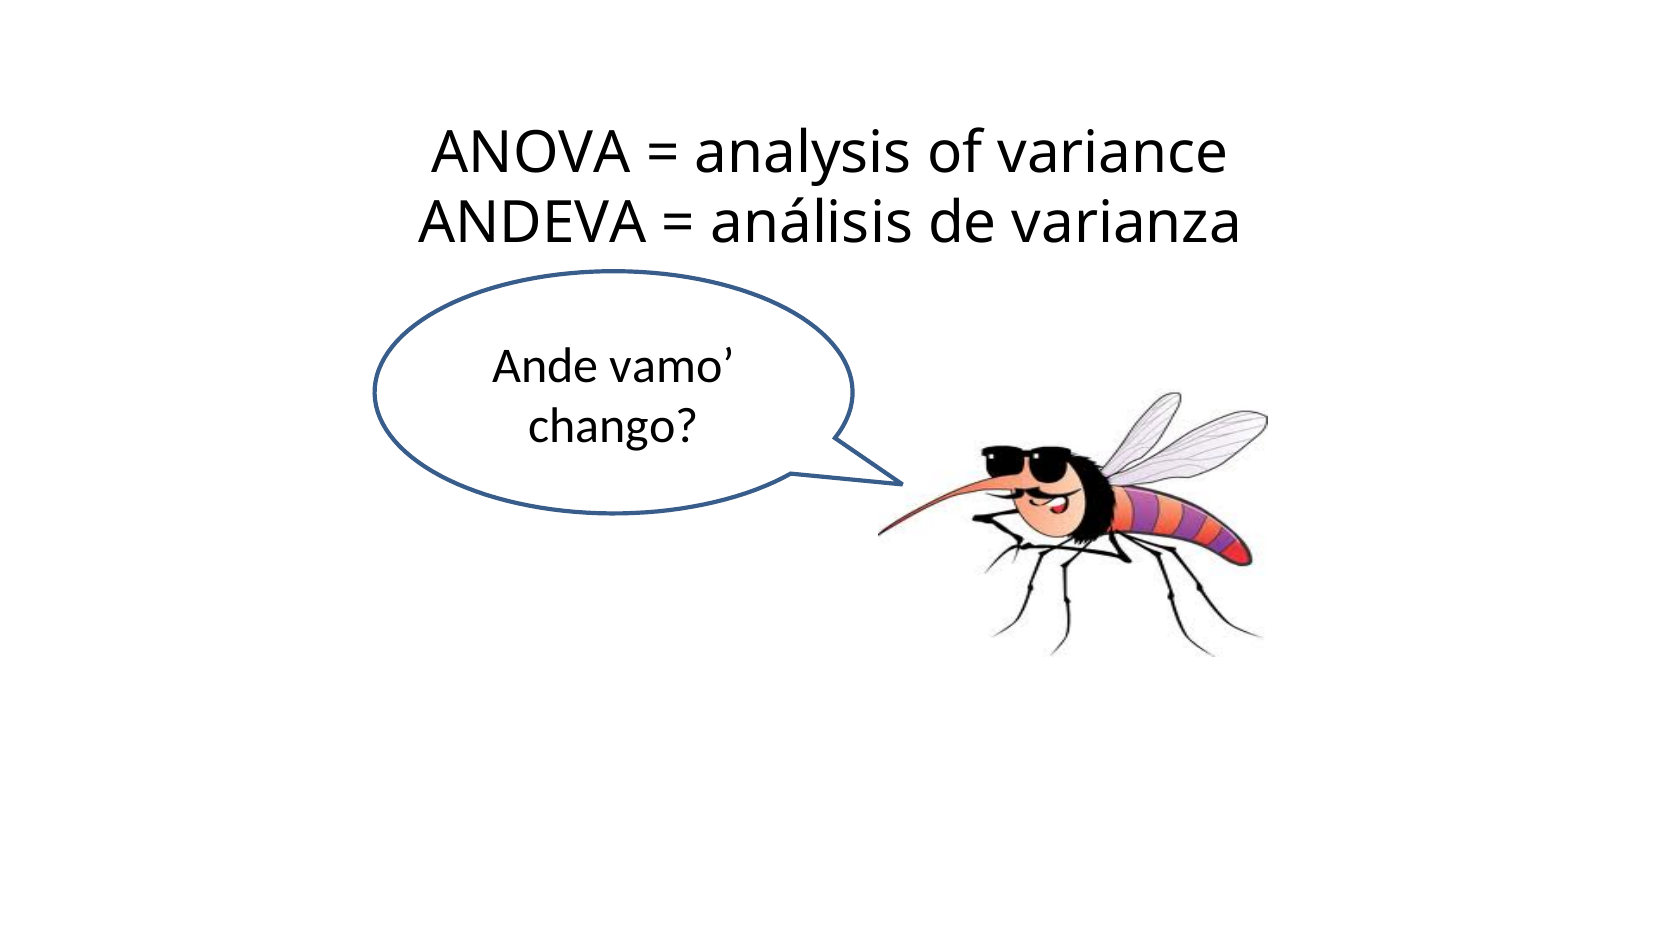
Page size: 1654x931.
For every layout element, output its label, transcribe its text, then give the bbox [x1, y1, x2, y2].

picture [878, 368, 1268, 657]
text_box ANOVA = analysis of variance ANDEVA = análisis de varianza [403, 106, 1258, 262]
text_box Ande vamo’ chango? [374, 271, 903, 514]
